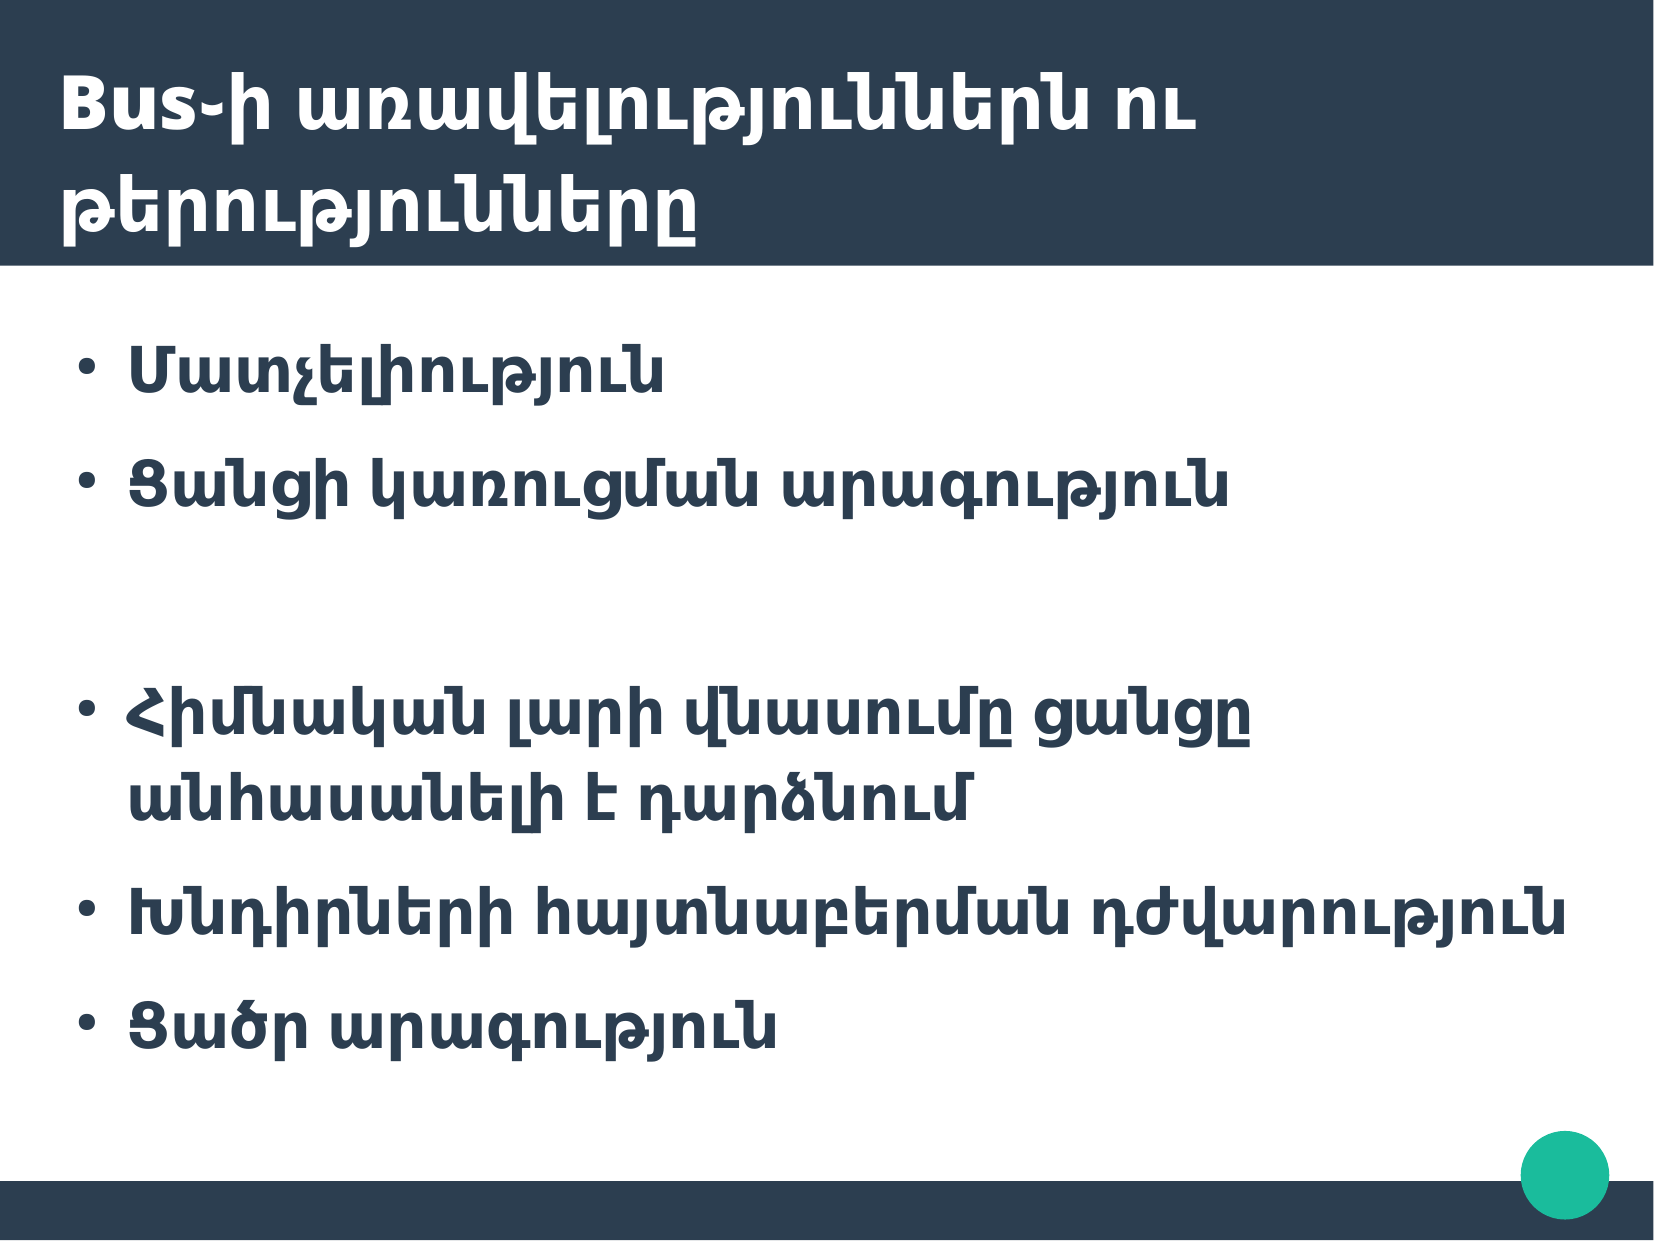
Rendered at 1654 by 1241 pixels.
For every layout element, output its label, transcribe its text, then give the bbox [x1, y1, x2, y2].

title Bus֊ի առավելություններն ու թերությունները [59, 49, 1595, 207]
list Մատչելիություն Ցանցի կառուցման արագություն Հիմնական լարի վնասումը ցանցը անհասանելի է դարձնում Խնդիրների հայտնաբերման դժվարություն Ցածր արագություն [59, 324, 1595, 1152]
